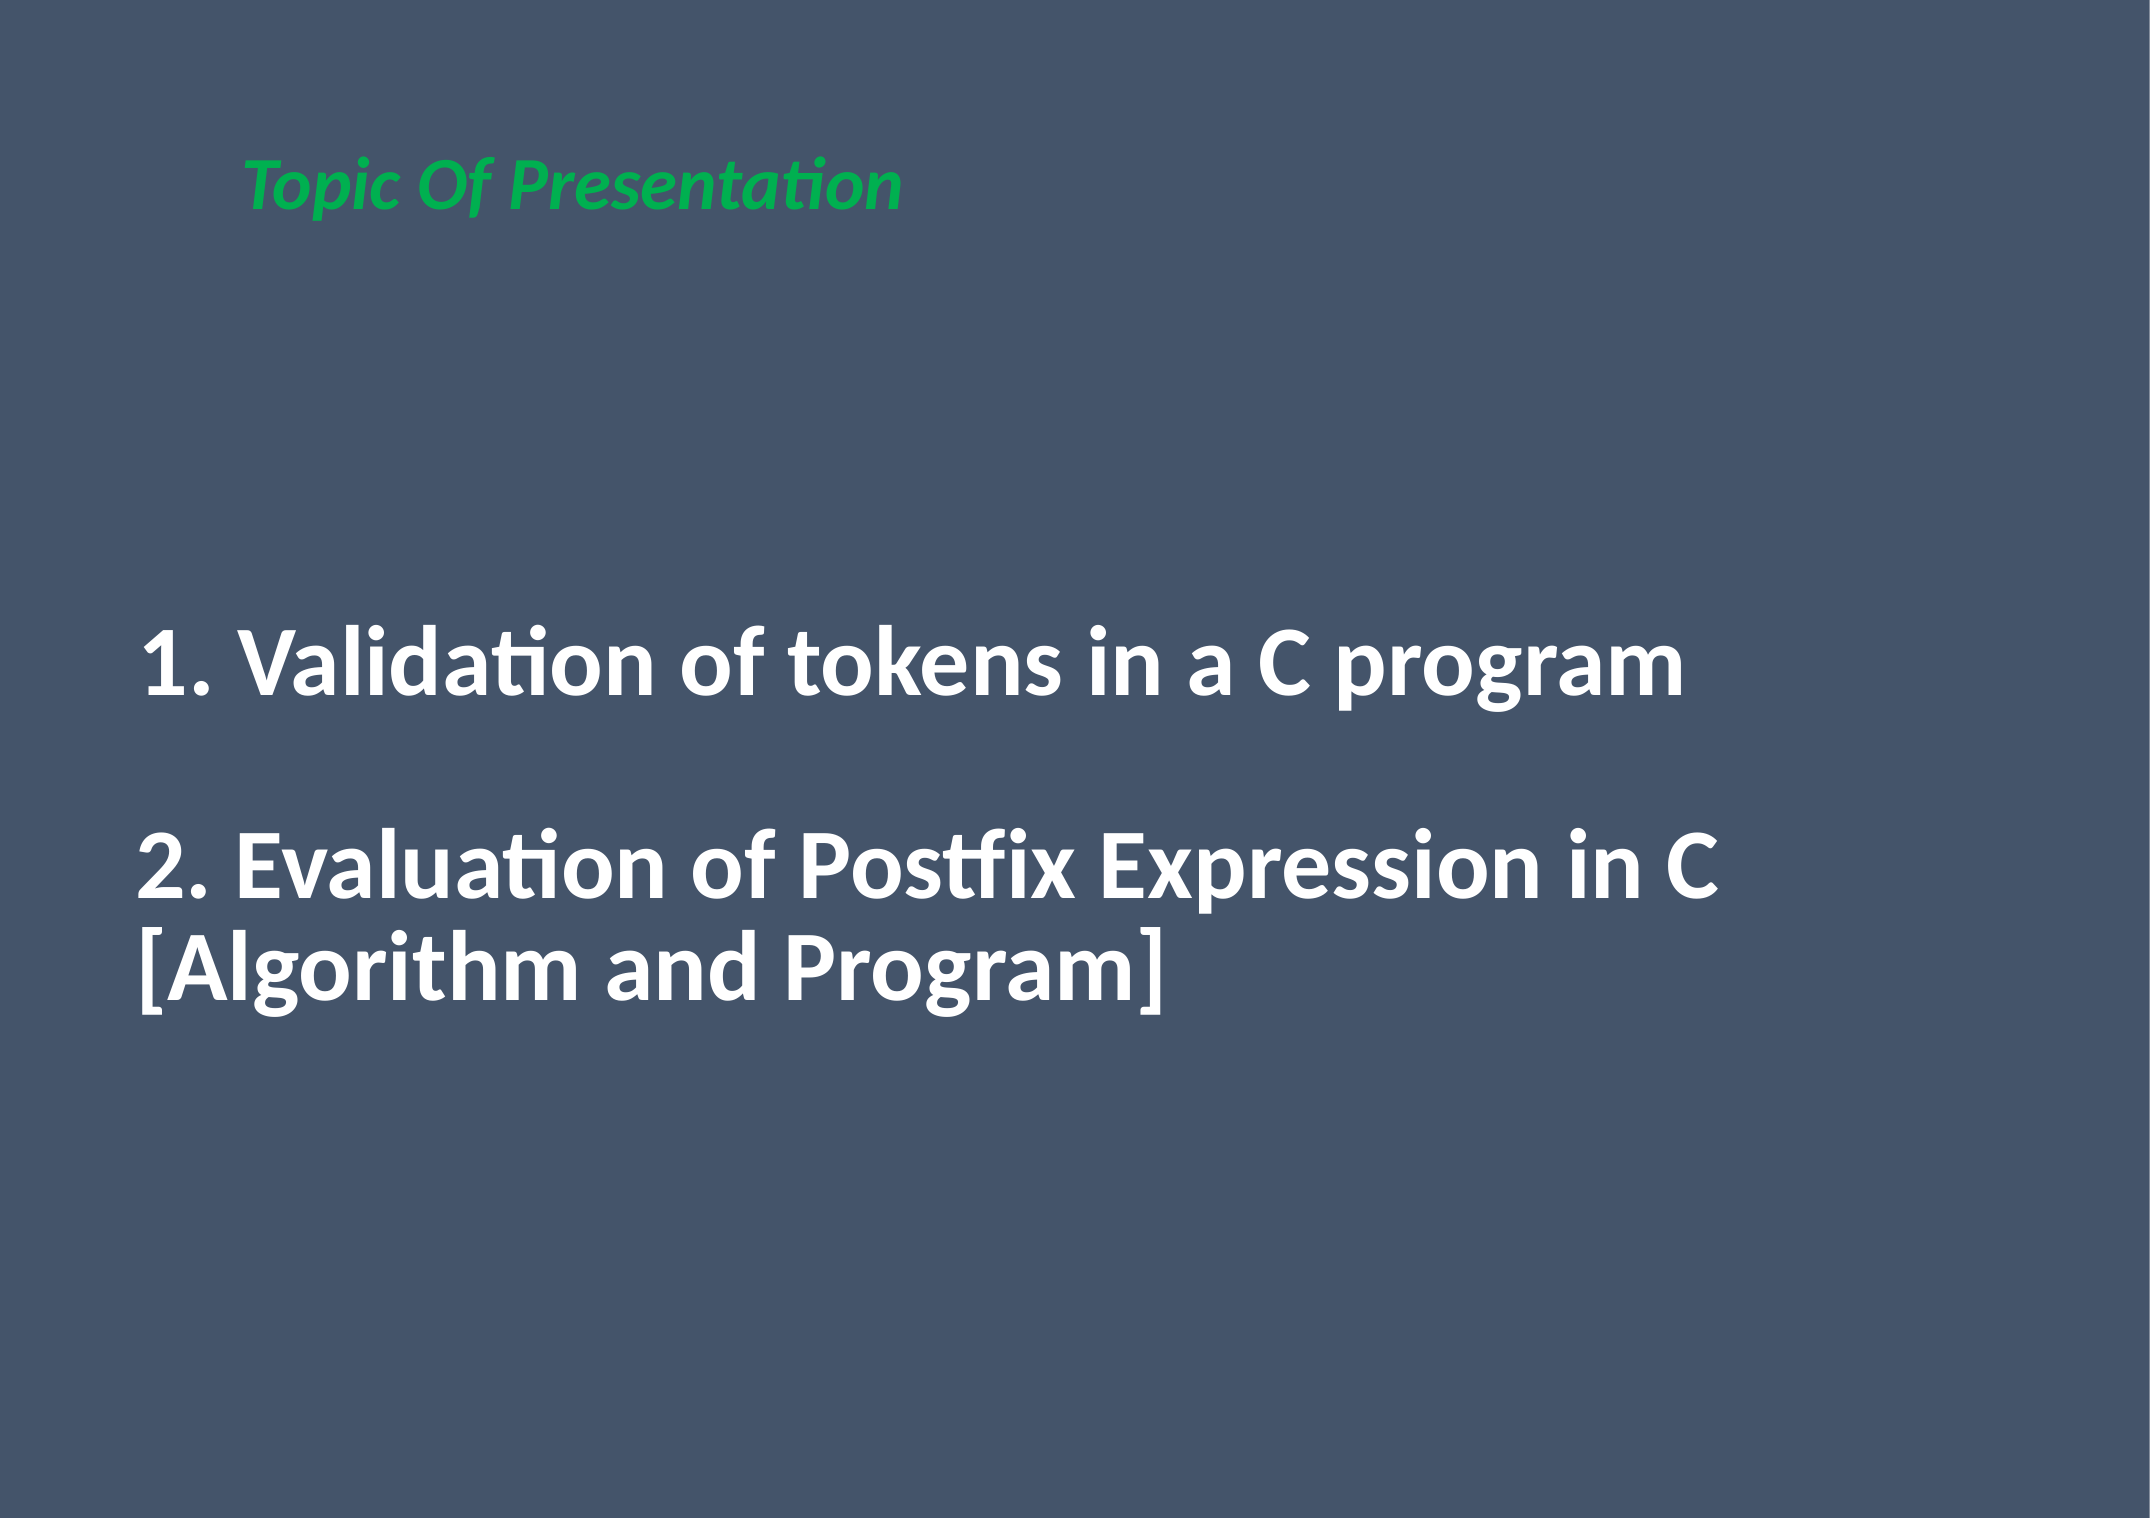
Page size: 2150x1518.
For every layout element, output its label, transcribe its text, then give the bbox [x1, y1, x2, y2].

text_box Topic Of Presentation [225, 119, 1259, 329]
title 1. Validation of tokens in a C program 2. Evaluation of Postfix Expression in C [Algorithm and Program] [45, 375, 2071, 1260]
